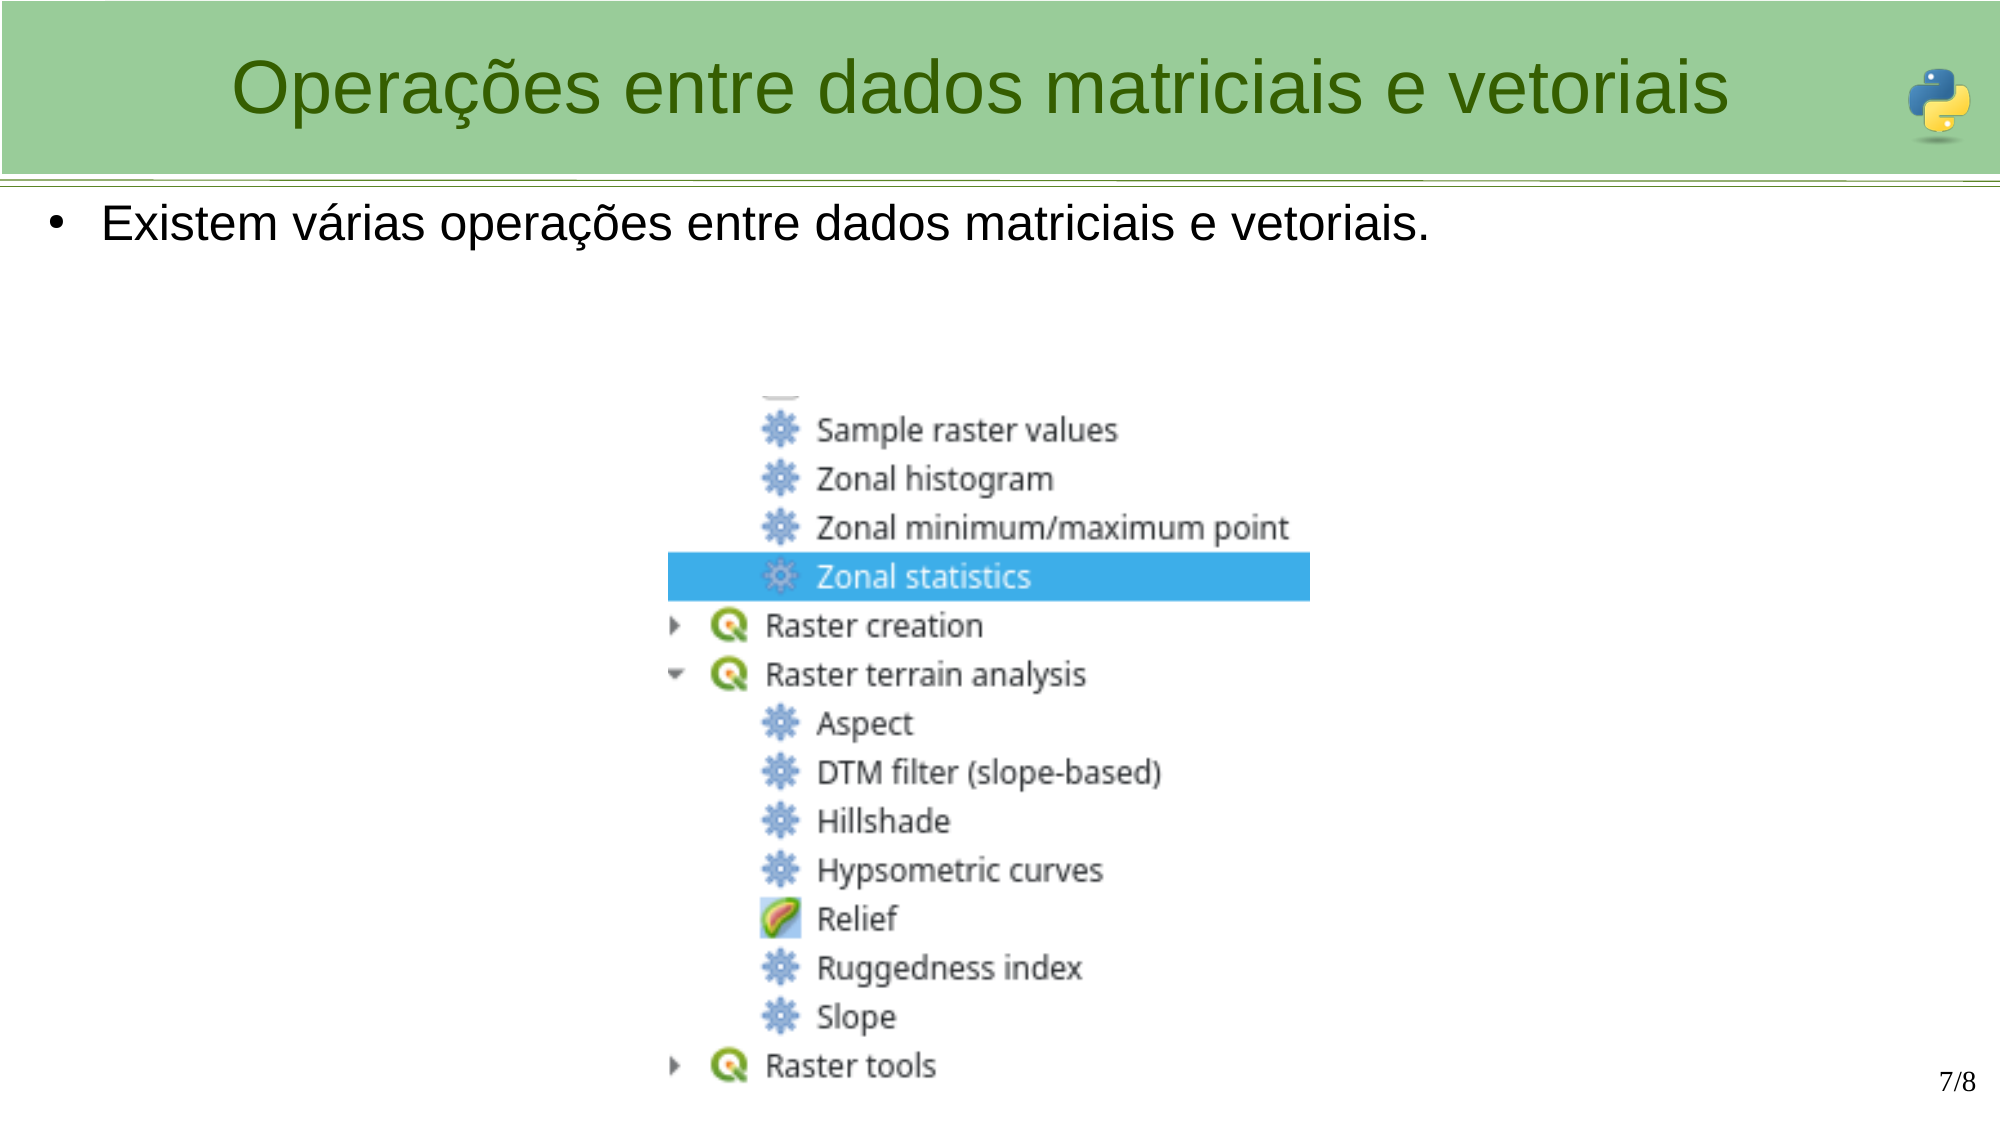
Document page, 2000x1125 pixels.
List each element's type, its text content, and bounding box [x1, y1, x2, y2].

list Existem várias operações entre dados matriciais e vetoriais. [30, 195, 1966, 848]
picture [668, 396, 1310, 1091]
title Operações entre dados matriciais e vetoriais [105, 0, 1861, 174]
picture [1901, 59, 1979, 148]
